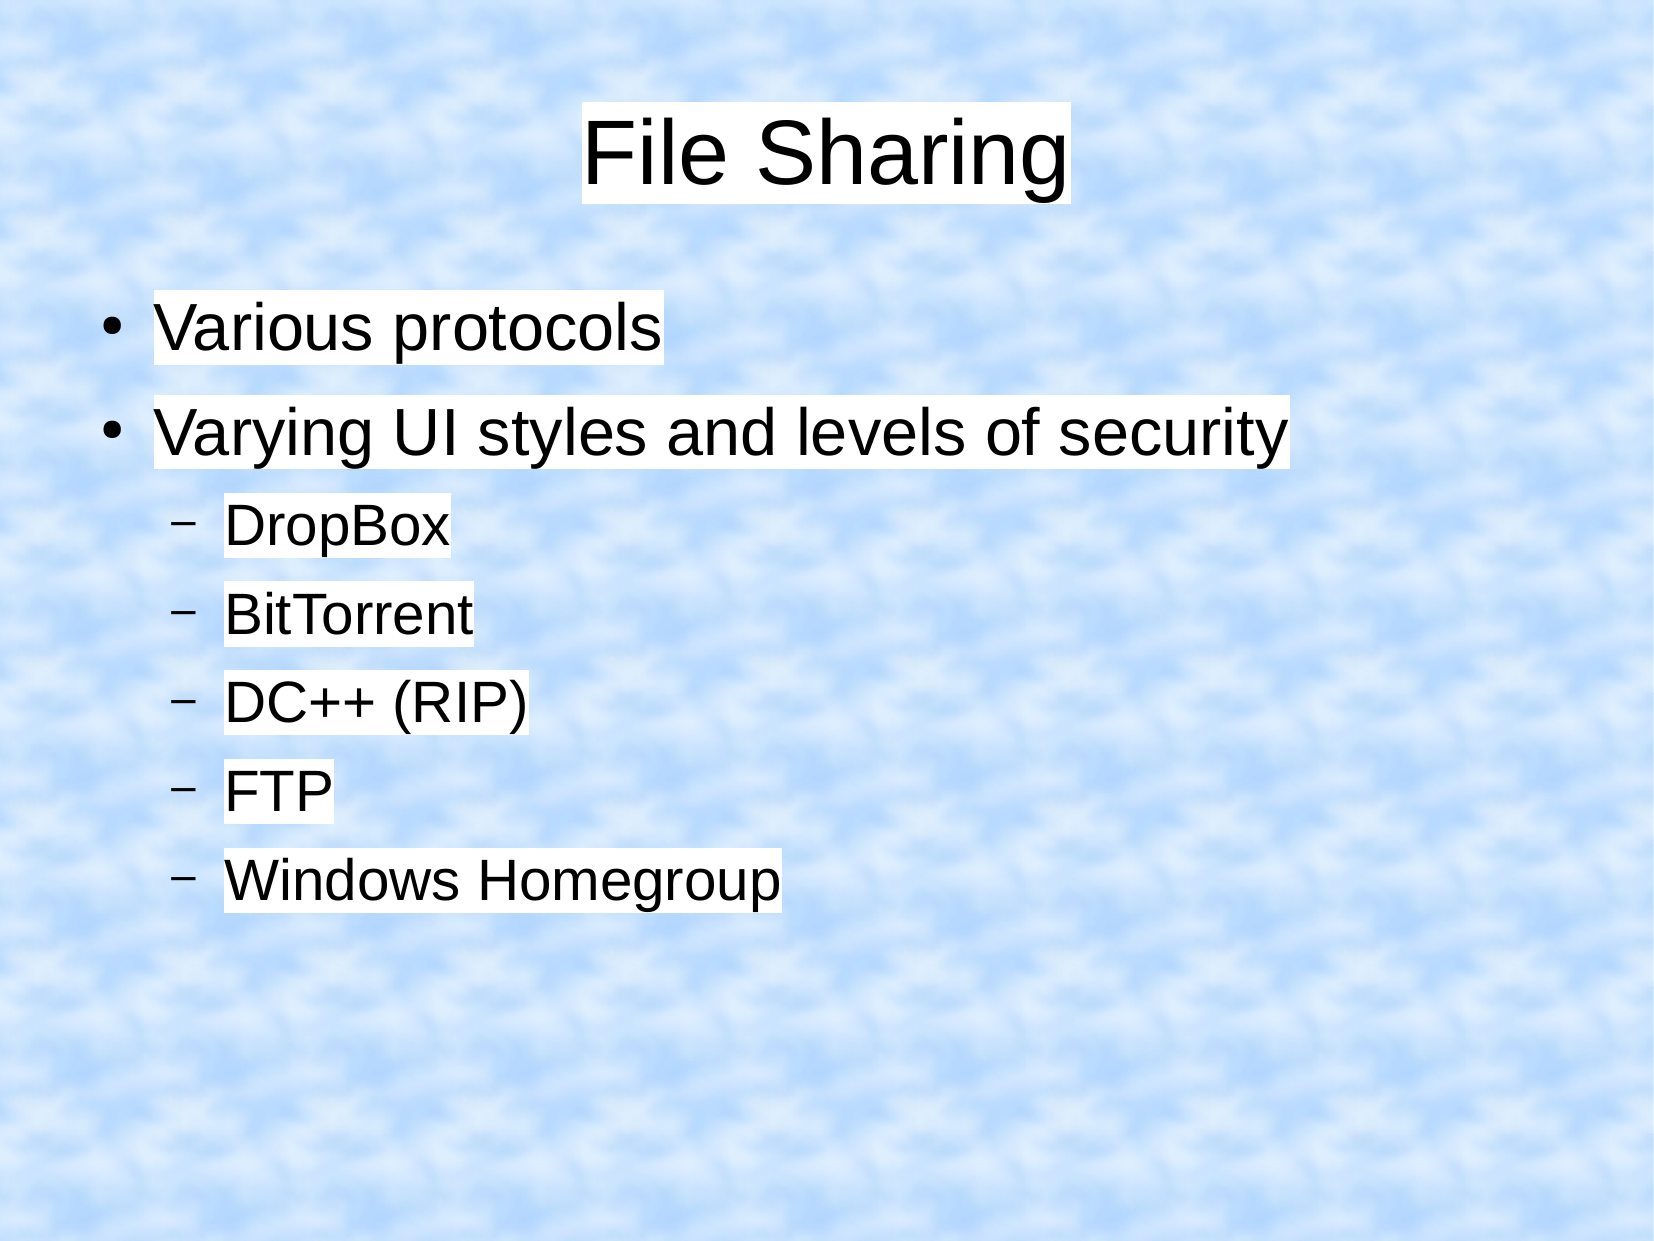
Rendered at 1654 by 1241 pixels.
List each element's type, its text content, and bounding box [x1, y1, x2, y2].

title File Sharing [82, 49, 1571, 257]
list Various protocols Varying UI styles and levels of security DropBox BitTorrent DC++ (RIP) FTP Windows Homegroup [82, 290, 1571, 1010]
picture [0, 0, 1654, 1241]
